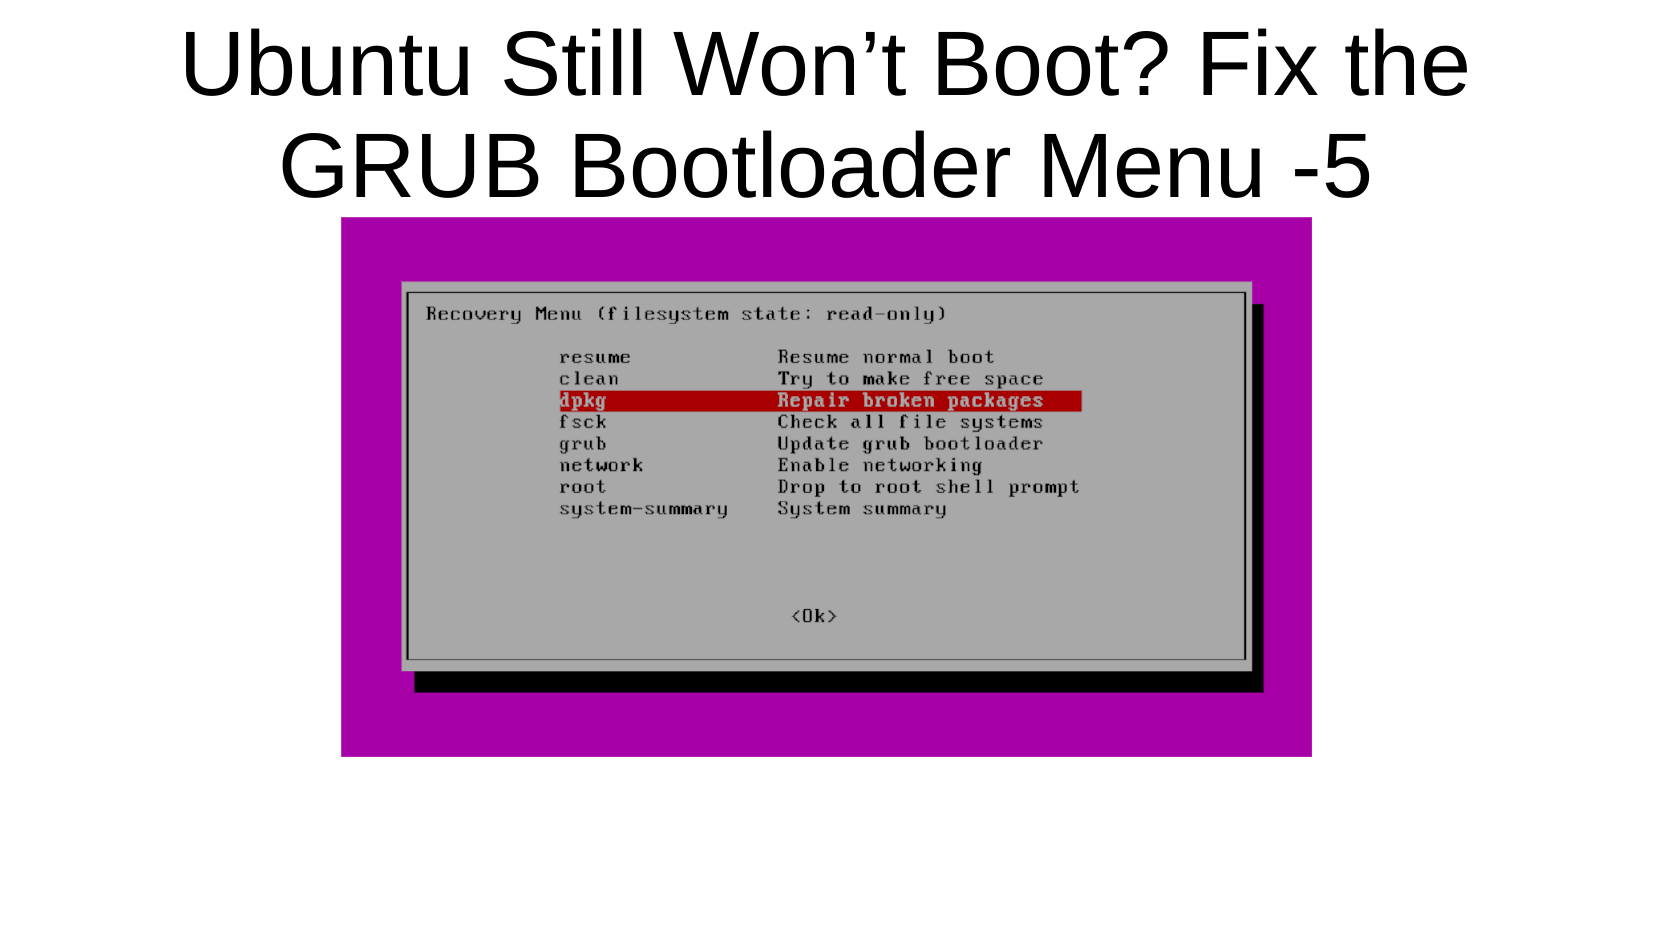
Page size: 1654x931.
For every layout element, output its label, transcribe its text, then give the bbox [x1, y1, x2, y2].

title Ubuntu Still Won’t Boot? Fix the GRUB Bootloader Menu -5 [82, 12, 1571, 218]
picture [341, 217, 1312, 758]
